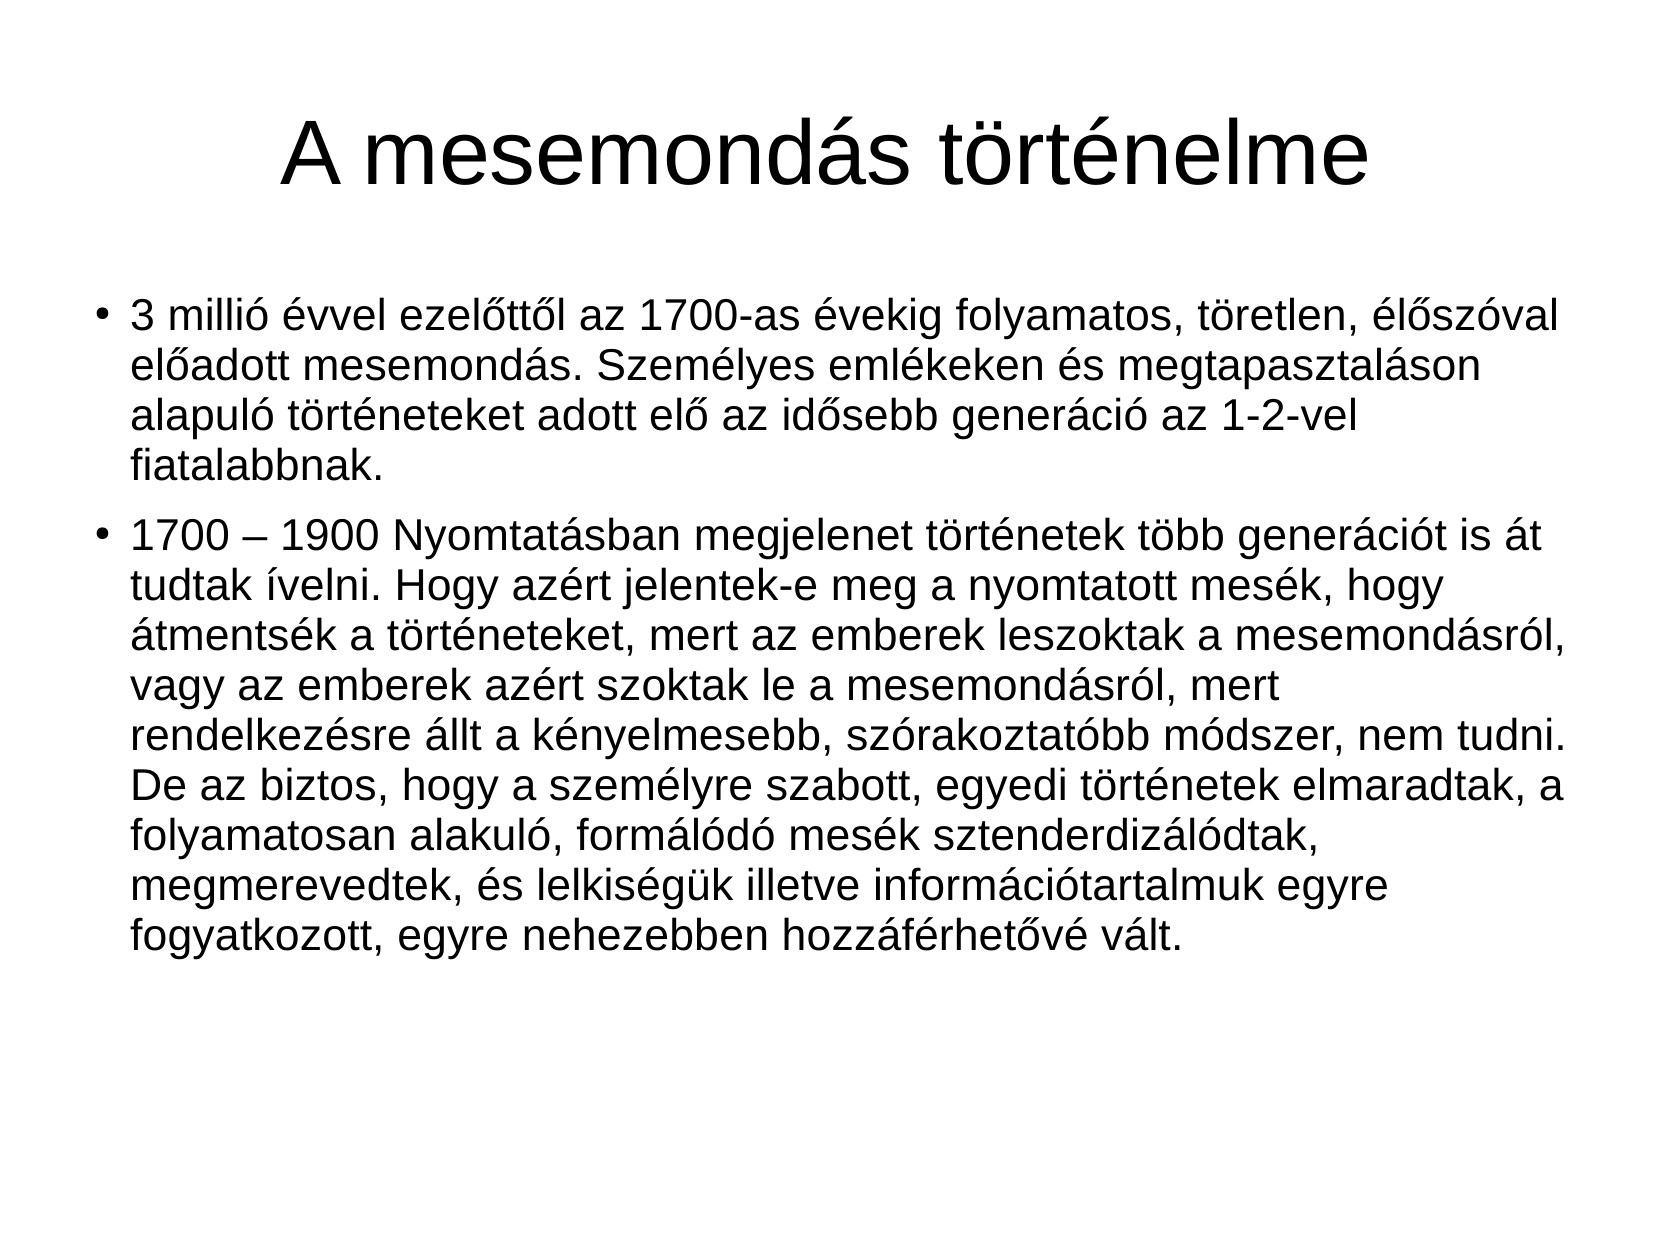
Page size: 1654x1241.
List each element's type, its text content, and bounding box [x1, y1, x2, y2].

title A mesemondás történelme [82, 49, 1571, 257]
list 3 millió évvel ezelőttől az 1700-as évekig folyamatos, töretlen, élőszóval előadott mesemondás. Személyes emlékeken és megtapasztaláson alapuló történeteket adott elő az idősebb generáció az 1-2-vel fiatalabbnak. 1700 – 1900 Nyomtatásban megjelenet történetek több generációt is át tudtak ívelni. Hogy azért jelentek-e meg a nyomtatott mesék, hogy átmentsék a történeteket, mert az emberek leszoktak a mesemondásról, vagy az emberek azért szoktak le a mesemondásról, mert rendelkezésre állt a kényelmesebb, szórakoztatóbb módszer, nem tudni. De az biztos, hogy a személyre szabott, egyedi történetek elmaradtak, a folyamatosan alakuló, formálódó mesék sztenderdizálódtak, megmerevedtek, és lelkiségük illetve információtartalmuk egyre fogyatkozott, egyre nehezebben hozzáférhetővé vált. [82, 290, 1571, 1010]
